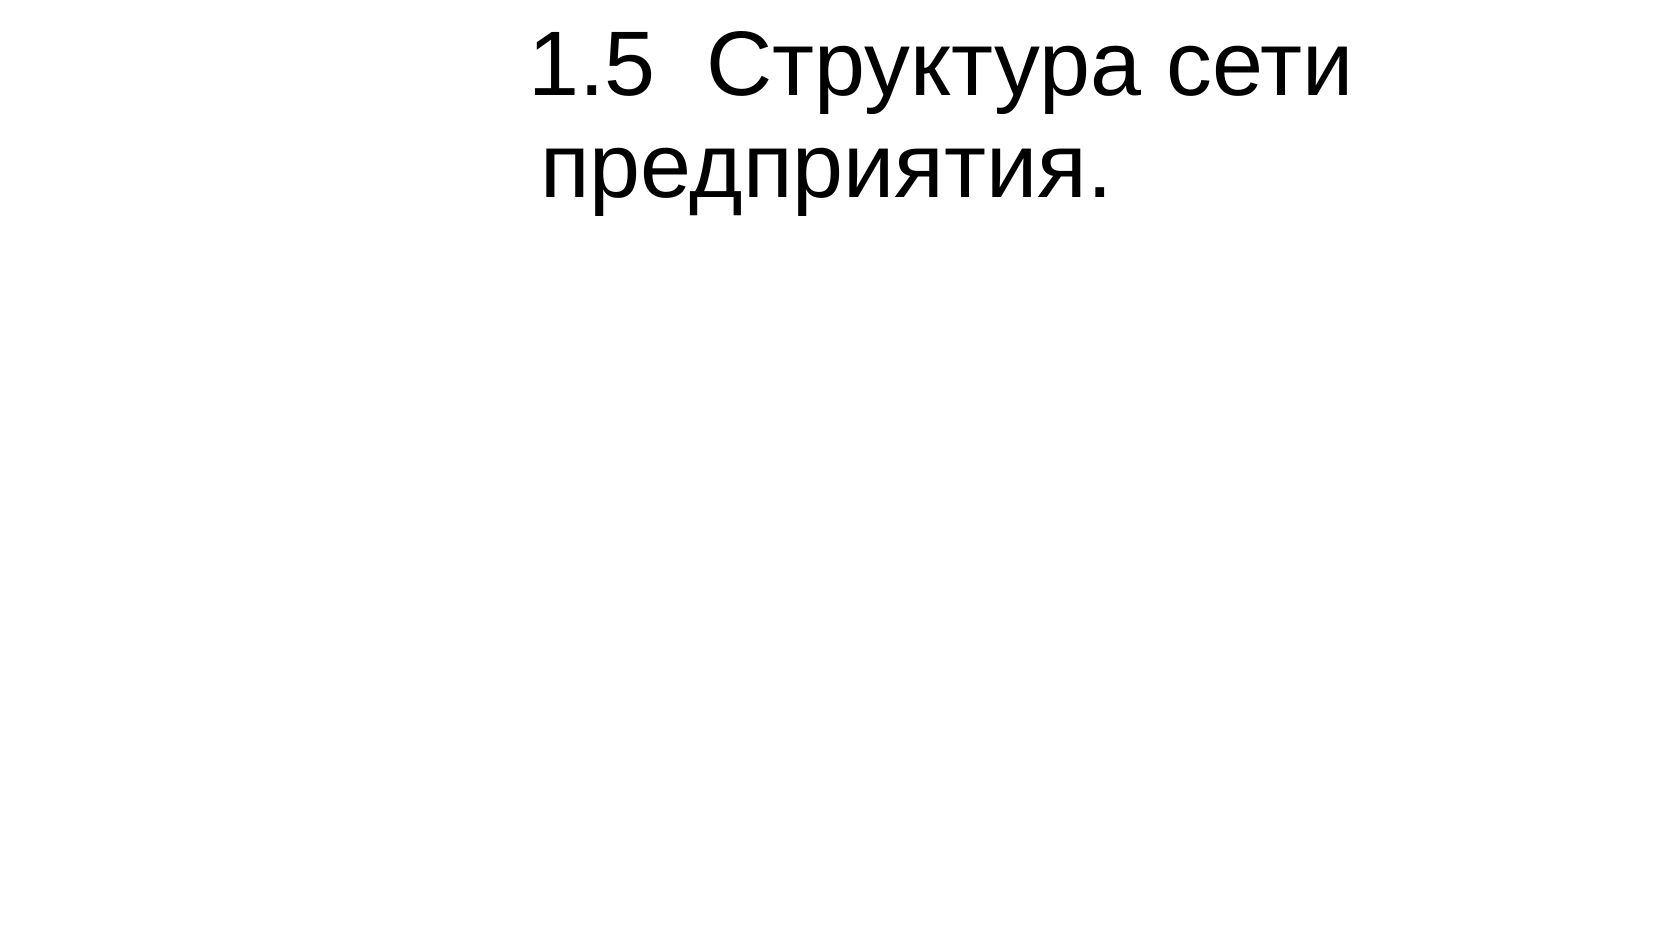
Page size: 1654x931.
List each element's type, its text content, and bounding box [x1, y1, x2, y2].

title 1.5 Структура сети предприятия. [82, 12, 1571, 218]
